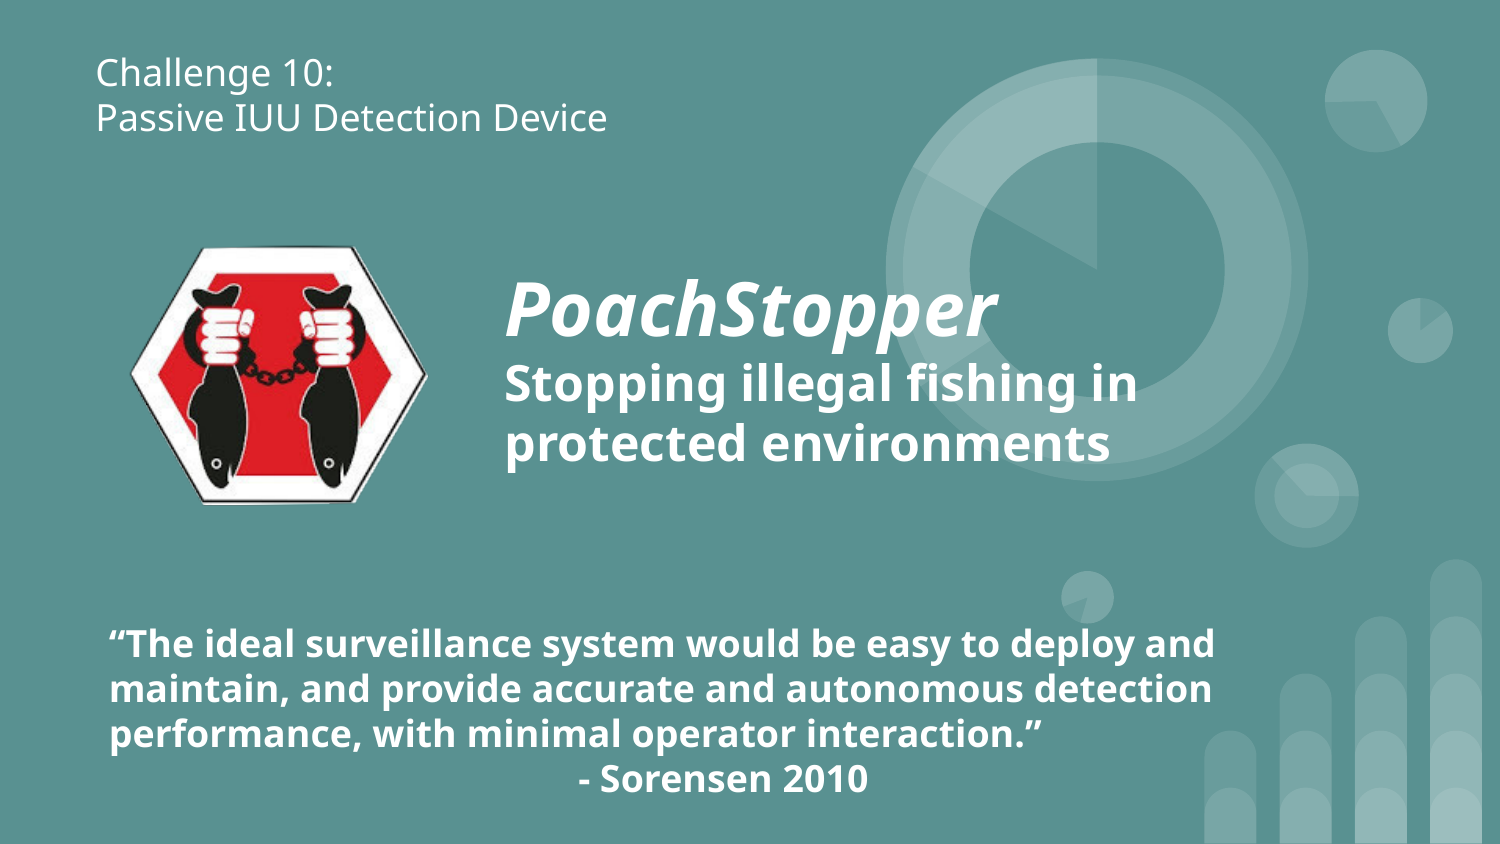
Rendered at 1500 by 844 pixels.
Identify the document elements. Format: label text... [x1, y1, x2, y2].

text_box “The ideal surveillance system would be easy to deploy and maintain, and provide accurate and autonomous detection performance, with minimal operator interaction.” - Sorensen 2010 [93, 587, 1381, 832]
picture [124, 235, 438, 515]
title Challenge 10: Passive IUU Detection Device [80, 26, 779, 163]
subtitle PoachStopper Stopping illegal fishing in protected environments [489, 245, 1372, 505]
